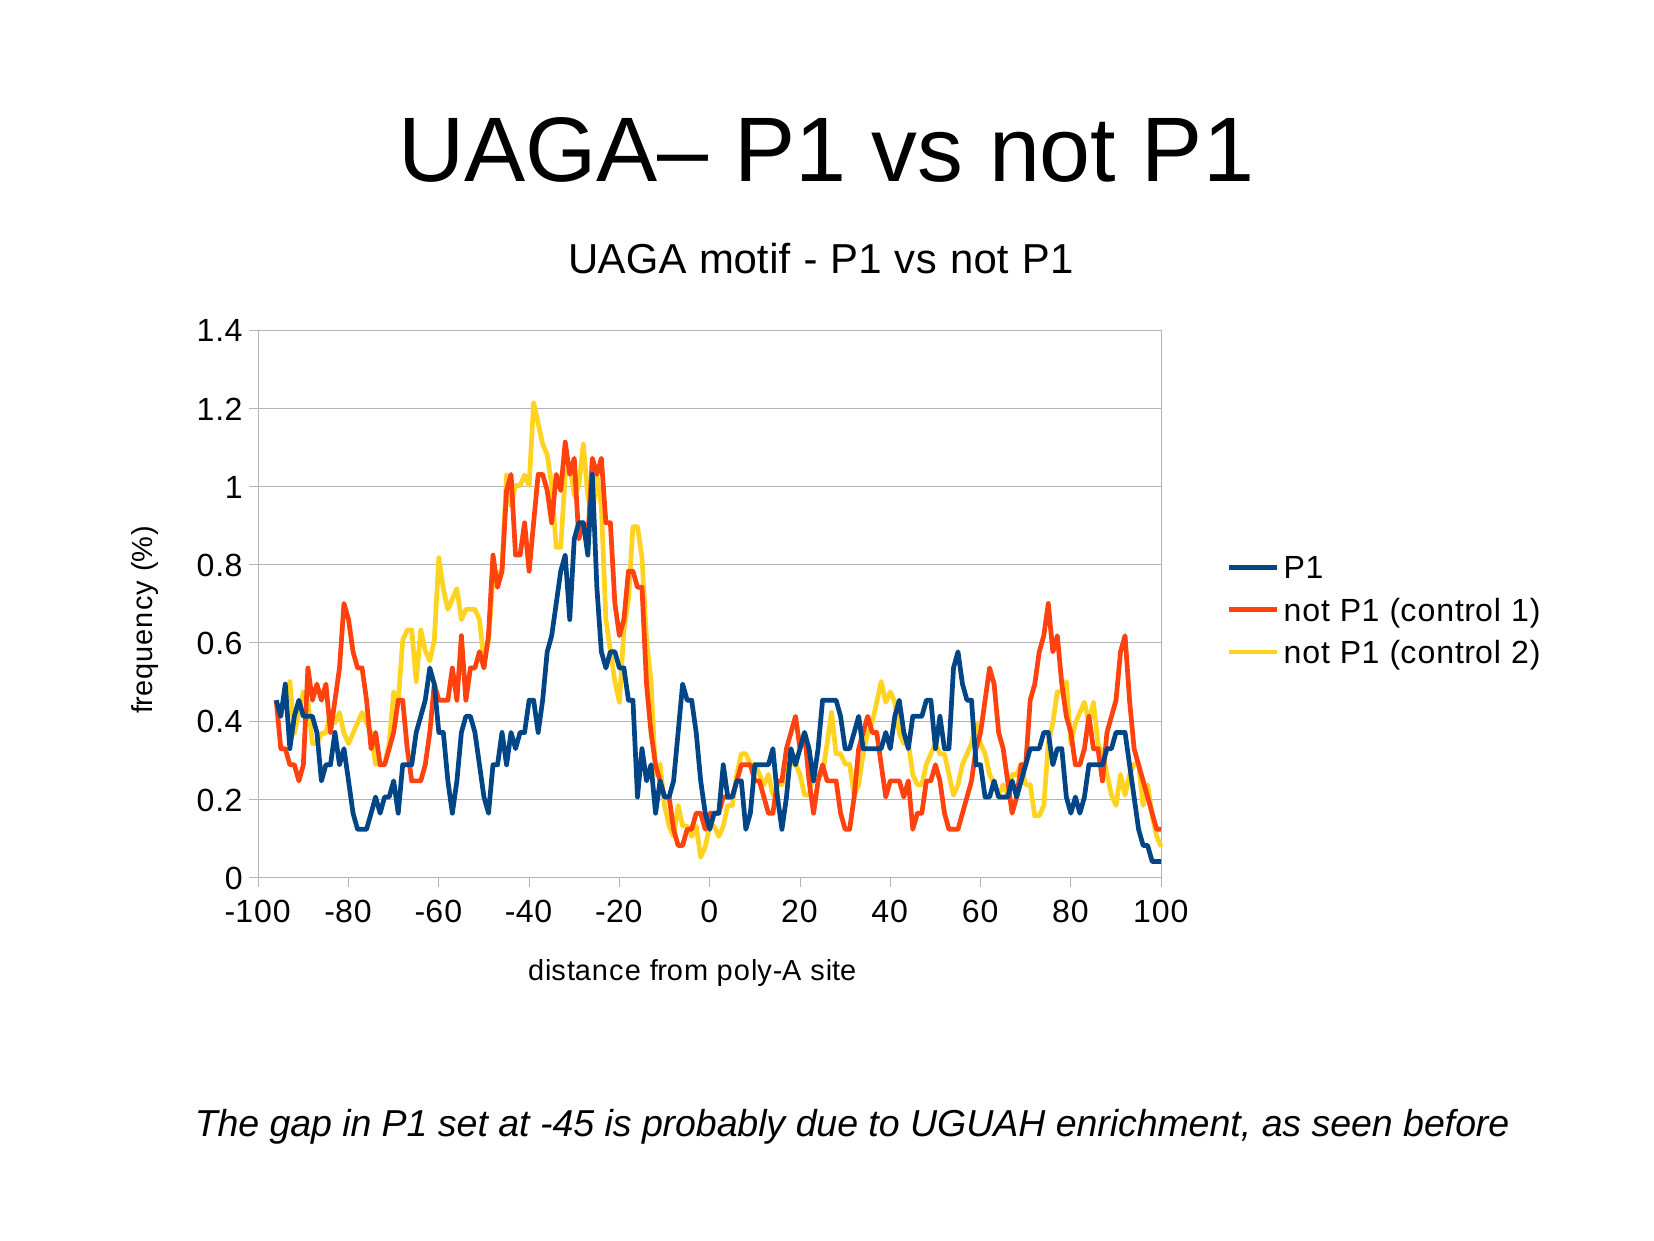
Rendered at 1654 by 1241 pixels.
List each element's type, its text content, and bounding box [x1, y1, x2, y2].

text_box The gap in P1 set at -45 is probably due to UGUAH enrichment, as seen before [180, 1095, 1525, 1152]
title UAGA– P1 vs not P1 [82, 49, 1571, 257]
chart [90, 199, 1565, 1021]
